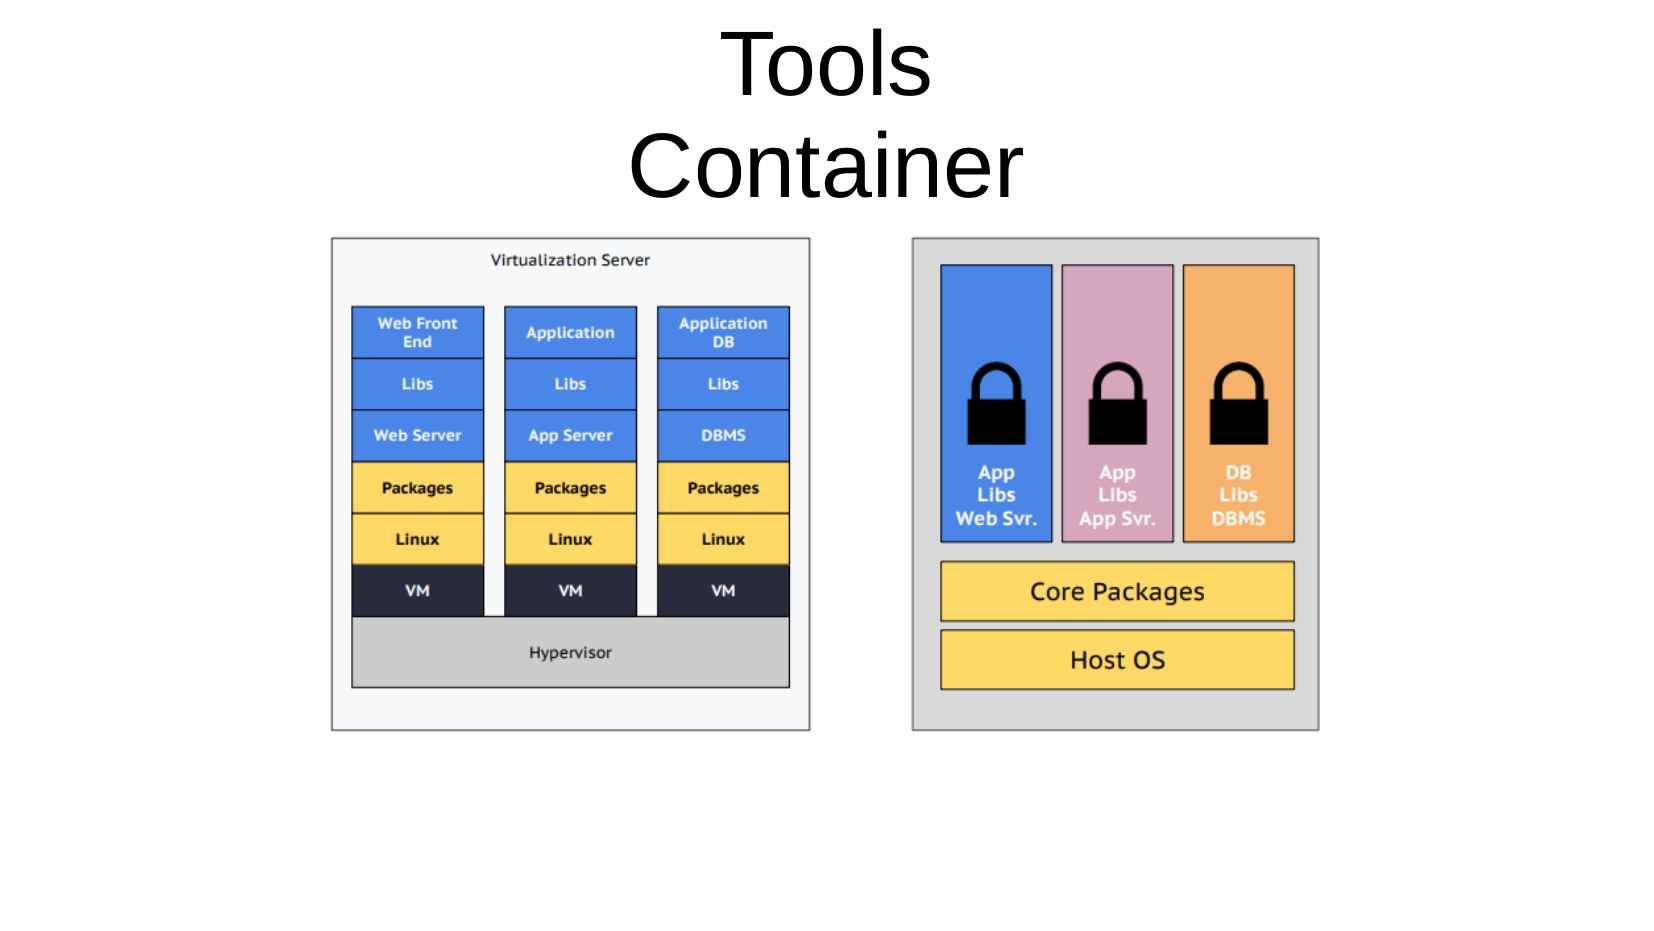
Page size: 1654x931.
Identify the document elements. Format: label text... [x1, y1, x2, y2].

picture [308, 217, 1345, 758]
title Tools Container [82, 12, 1571, 218]
